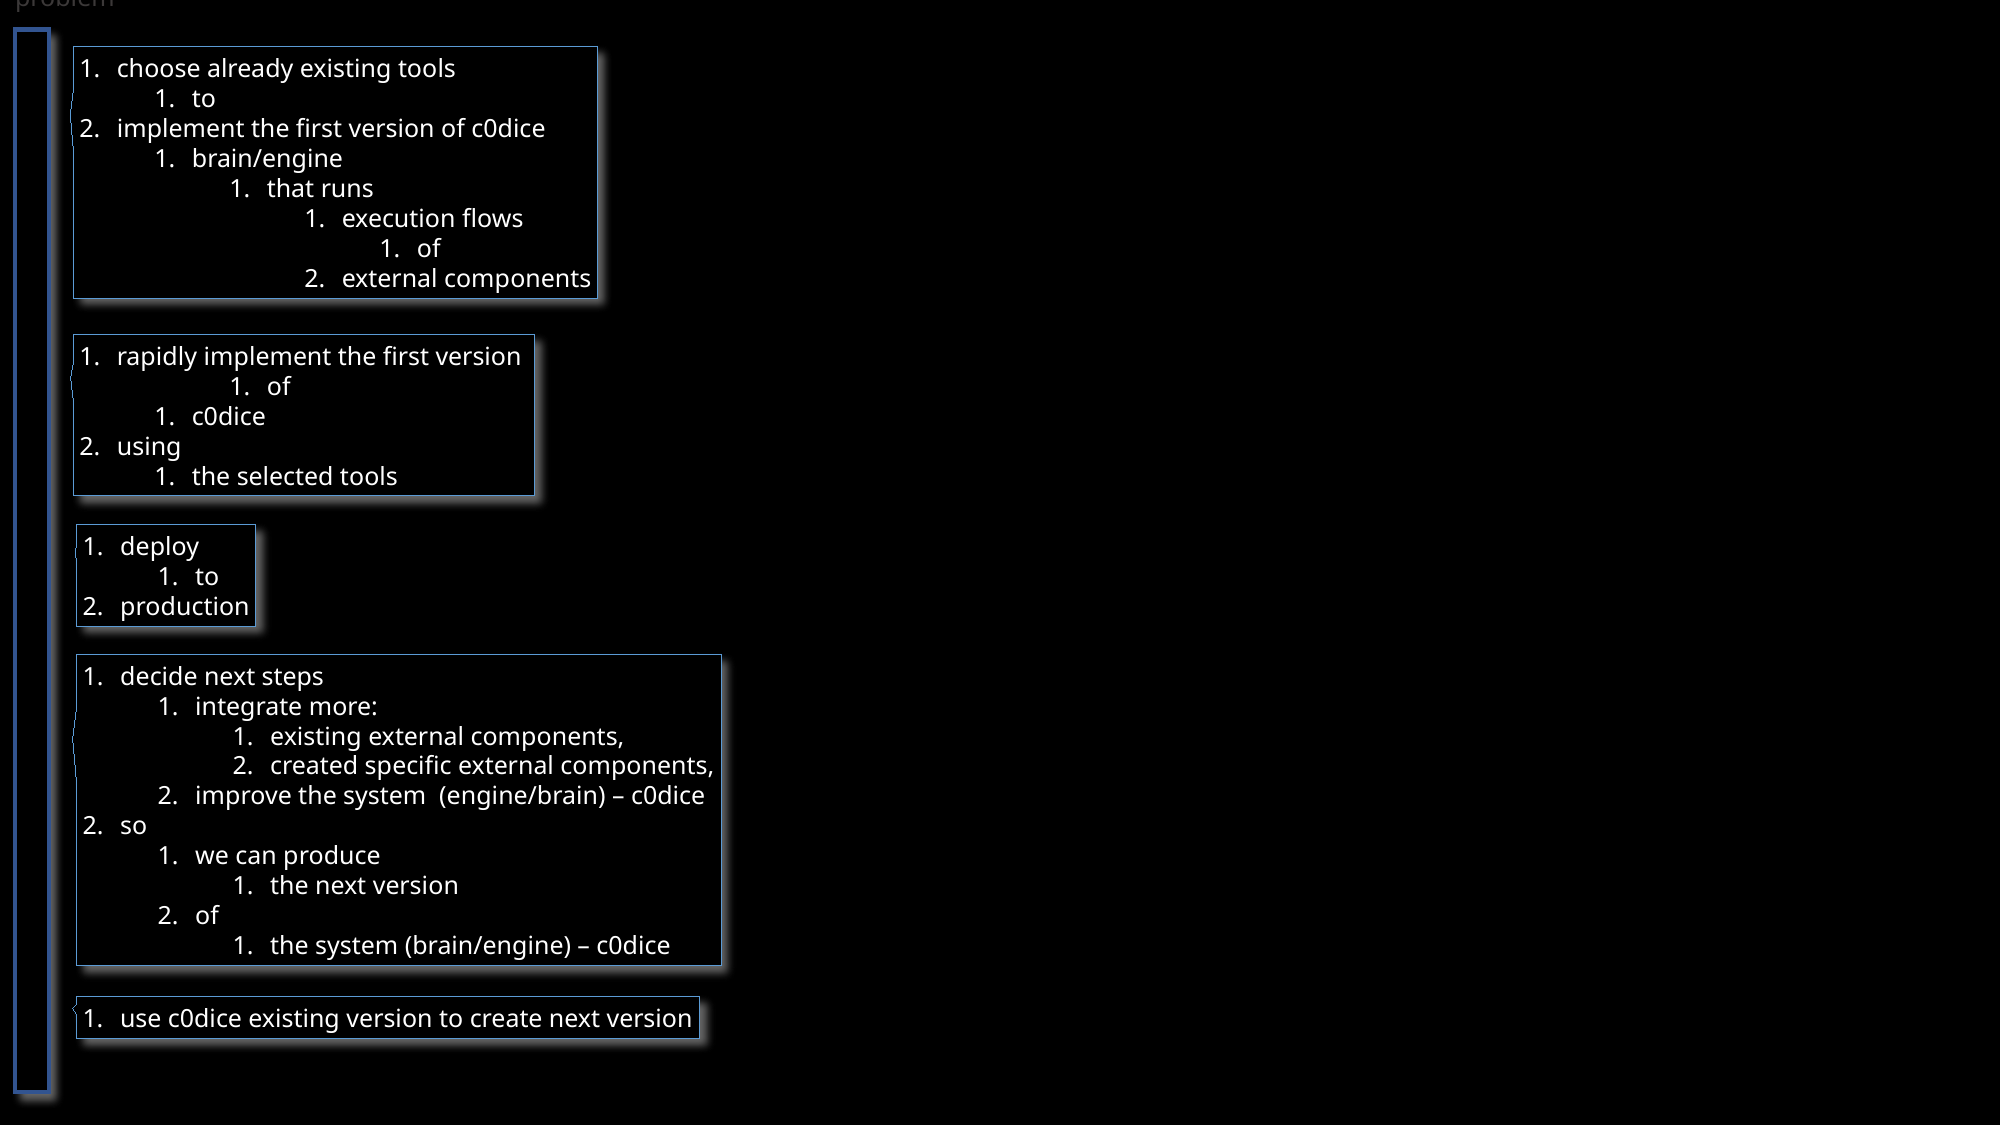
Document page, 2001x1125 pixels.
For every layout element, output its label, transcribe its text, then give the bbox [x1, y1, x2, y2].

text_box use c0dice existing version to create next version [72, 996, 700, 1039]
text_box deploy to production [75, 524, 256, 627]
text_box decide next steps integrate more: existing external components, created specific external components, improve the system (engine/brain) – c0dice so we can produce the next version of the system (brain/engine) – c0dice [72, 654, 722, 966]
text_box [14, 29, 49, 1093]
text_box rapidly implement the first version of c0dice using the selected tools [70, 334, 535, 496]
text_box choose already existing tools to implement the first version of c0dice brain/engine that runs execution flows of external components [70, 46, 598, 299]
